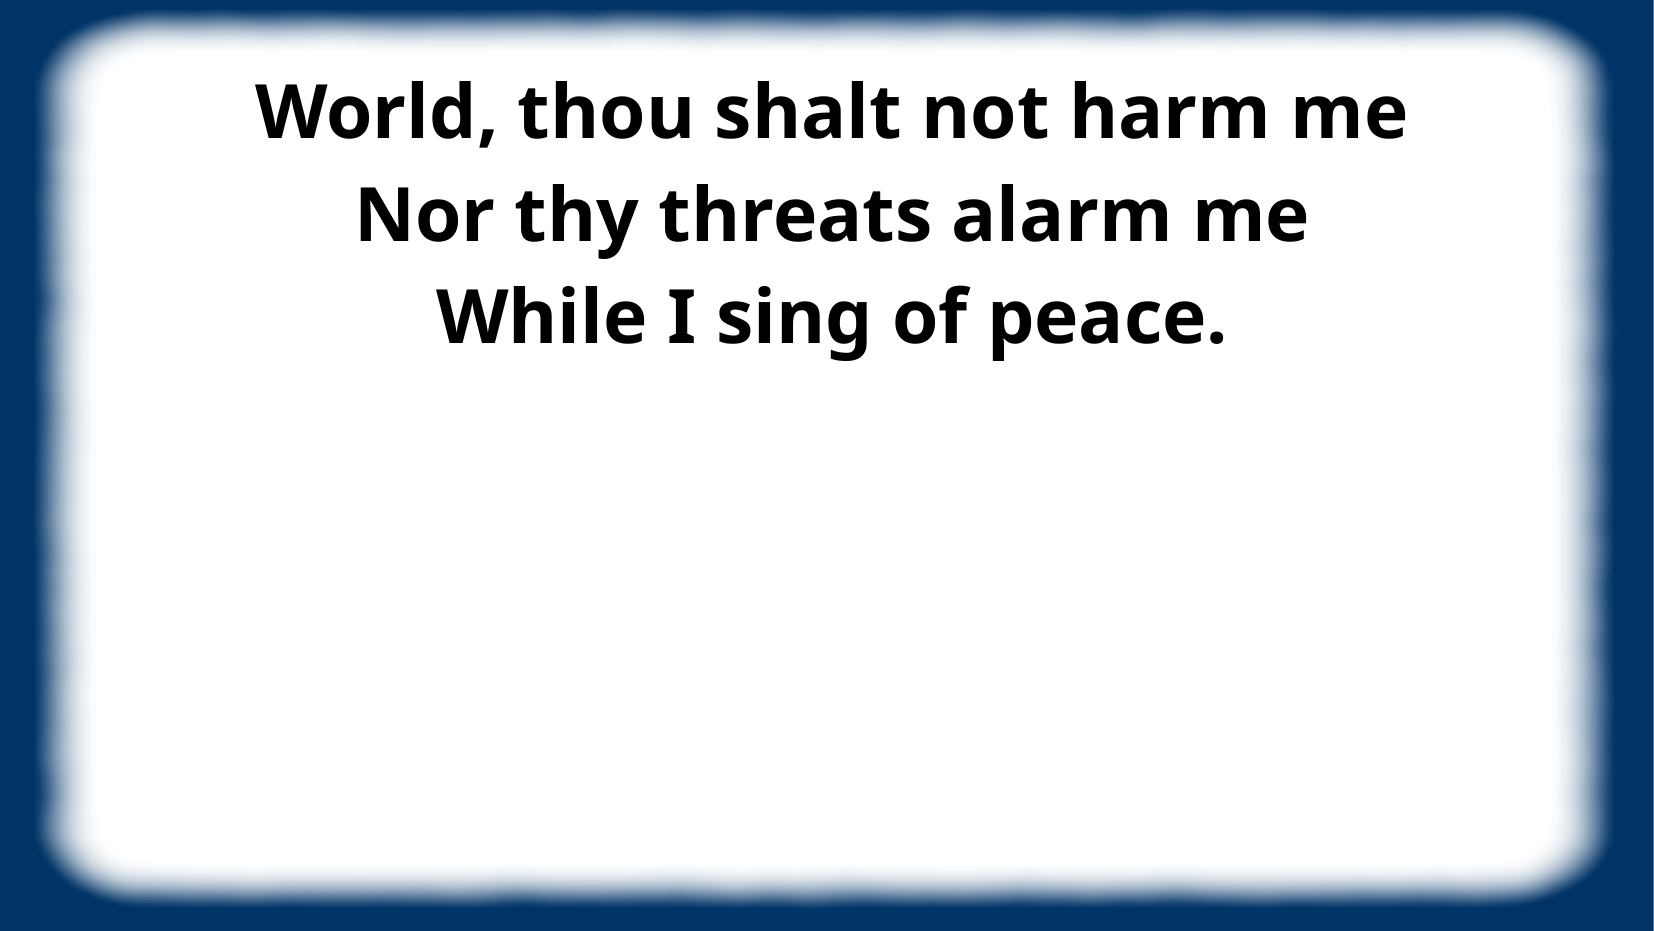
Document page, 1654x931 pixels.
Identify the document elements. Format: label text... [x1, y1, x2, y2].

text_box World, thou shalt not harm me Nor thy threats alarm me While I sing of peace. [90, 51, 1576, 406]
picture [0, 0, 1654, 931]
